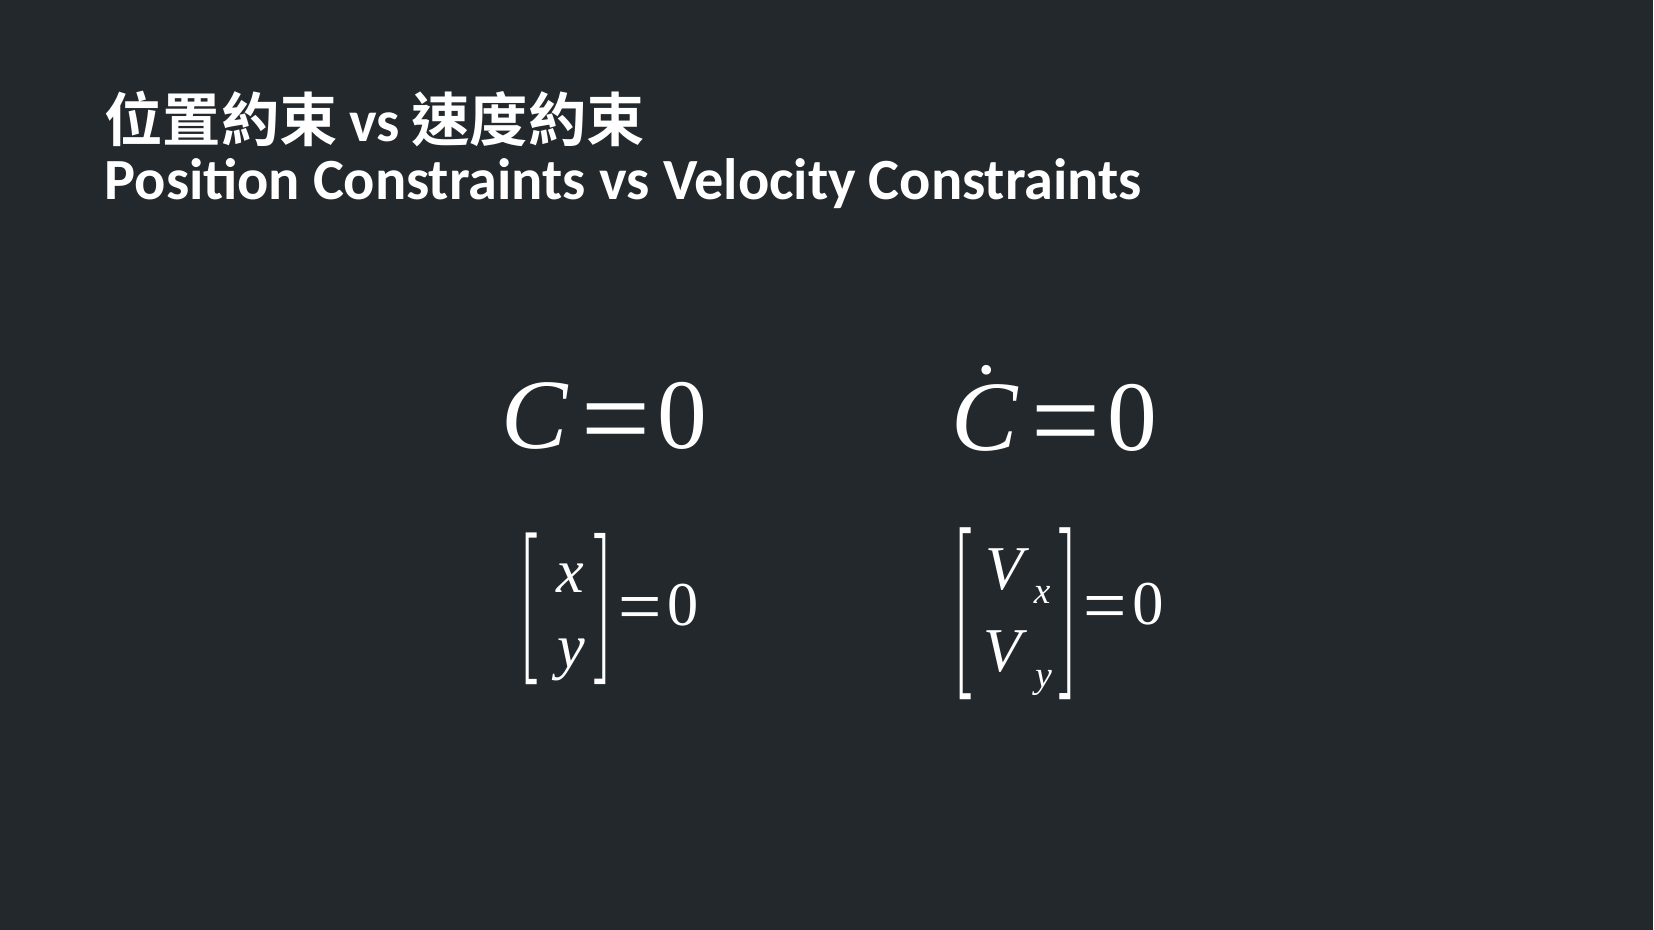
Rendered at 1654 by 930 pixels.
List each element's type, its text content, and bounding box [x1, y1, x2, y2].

chart [515, 529, 706, 689]
chart [945, 359, 1166, 473]
text_box 位置約束vs速度約束 Position Constraints vs Velocity Constraints [90, 90, 1381, 239]
chart [495, 359, 716, 471]
chart [949, 525, 1171, 704]
